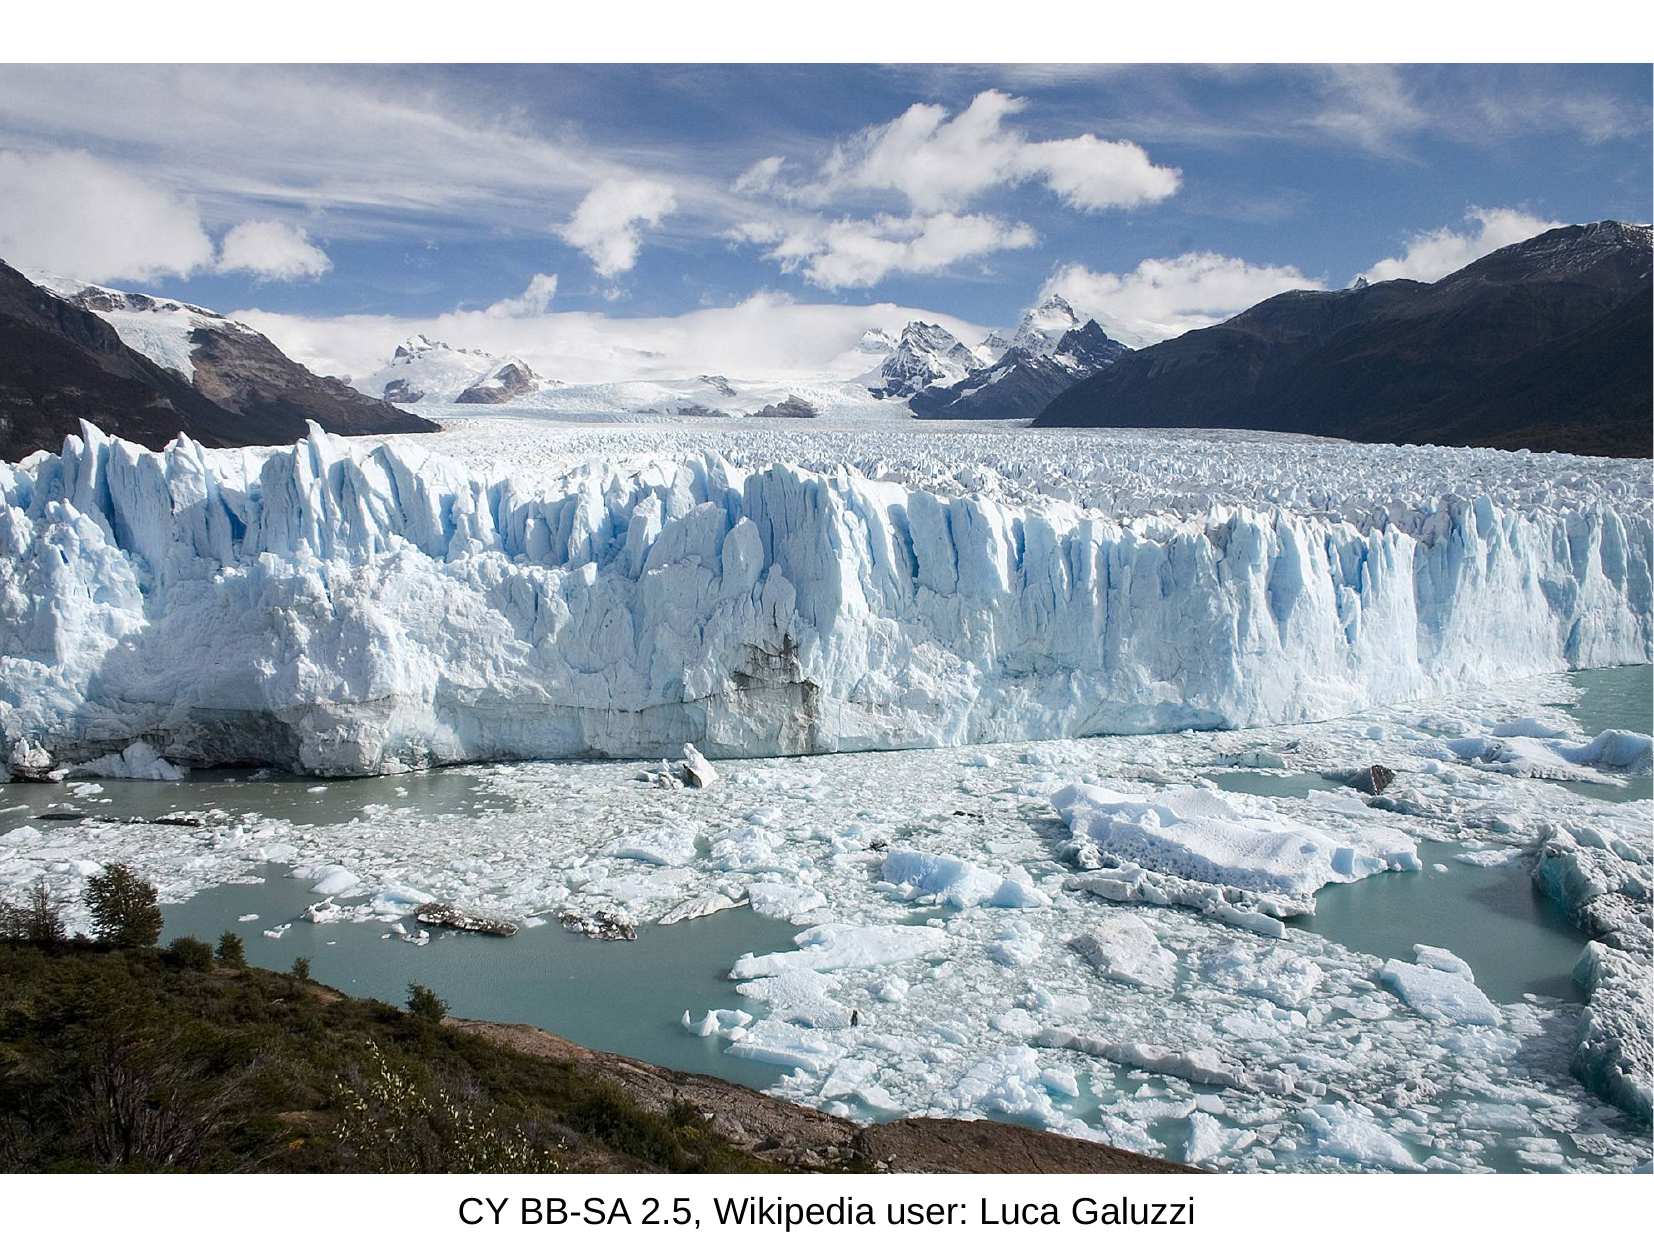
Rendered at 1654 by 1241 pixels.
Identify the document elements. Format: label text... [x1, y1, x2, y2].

text_box CY BB-SA 2.5, Wikipedia user: Luca Galuzzi [442, 1183, 1211, 1241]
picture [0, 63, 1654, 1174]
